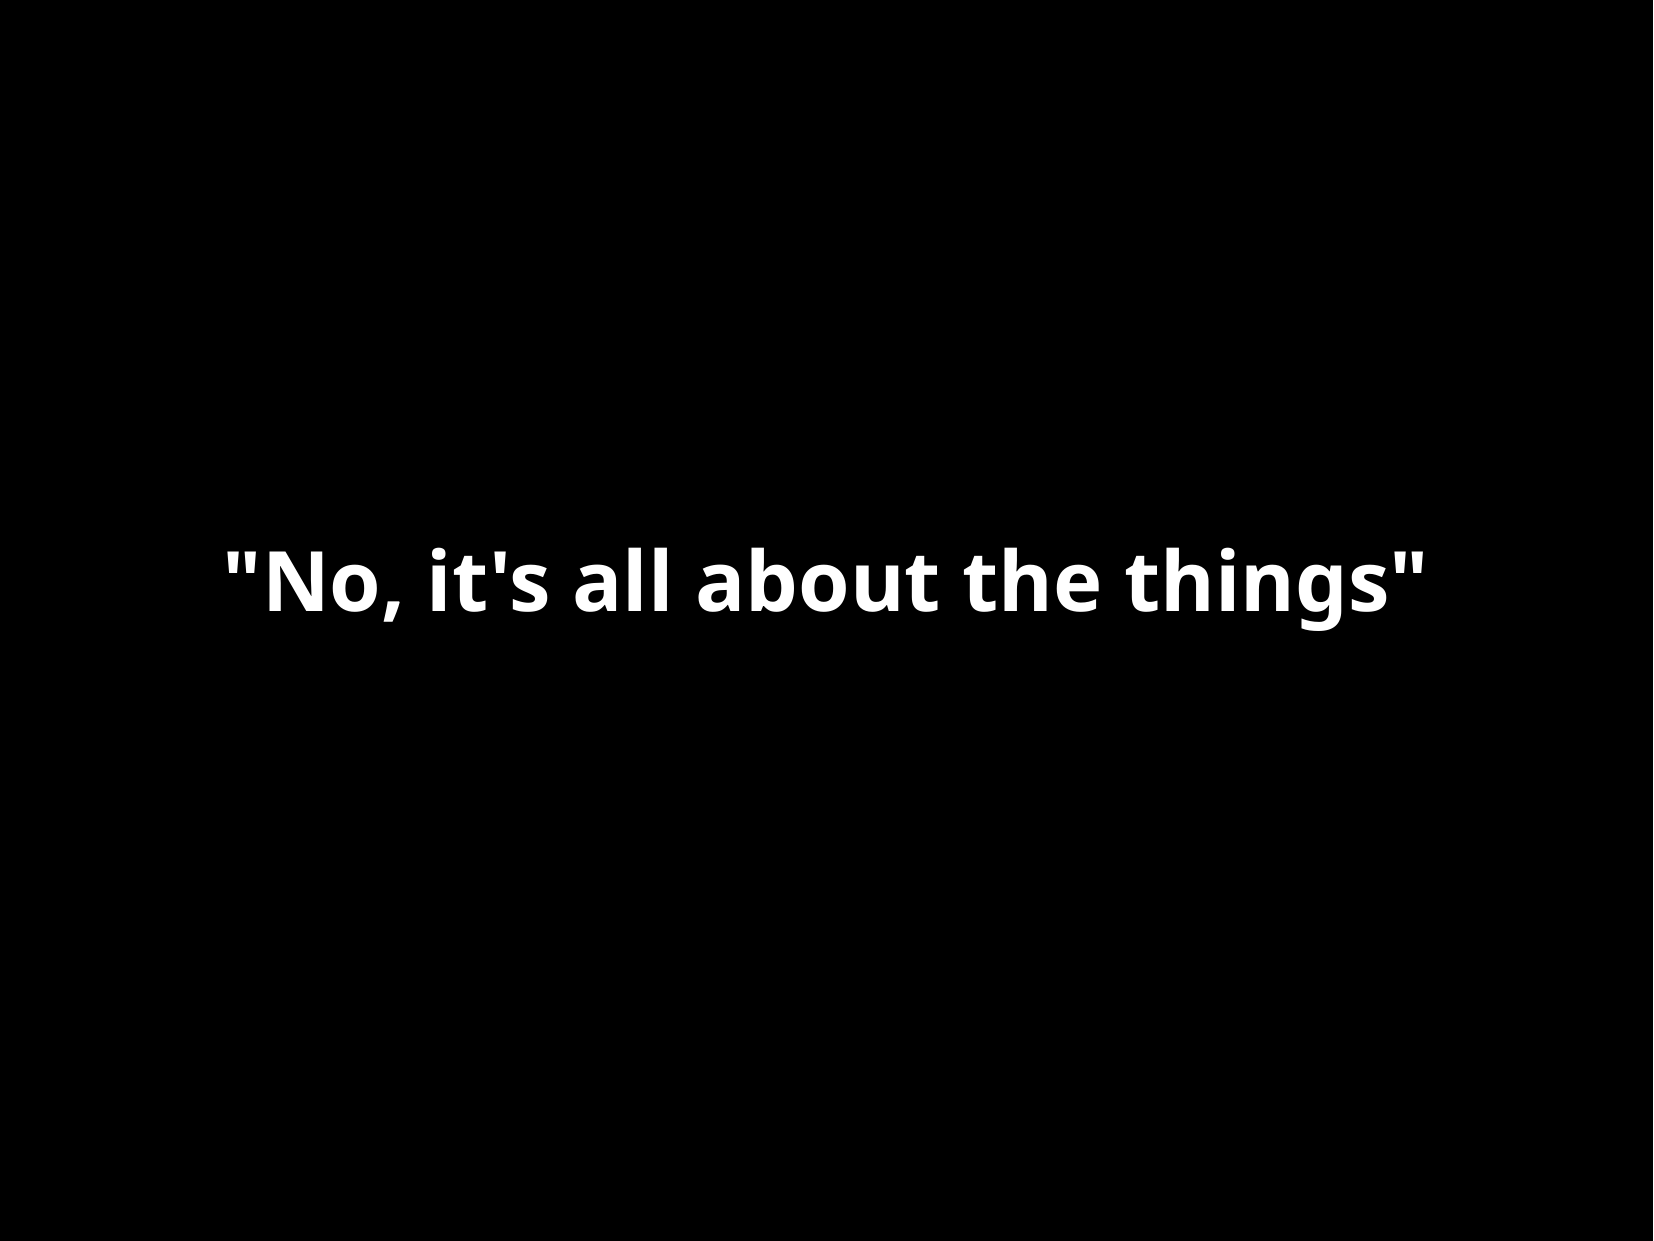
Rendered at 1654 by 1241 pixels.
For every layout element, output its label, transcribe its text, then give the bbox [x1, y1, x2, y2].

subtitle "No, it's all about the things" [82, 49, 1571, 1109]
